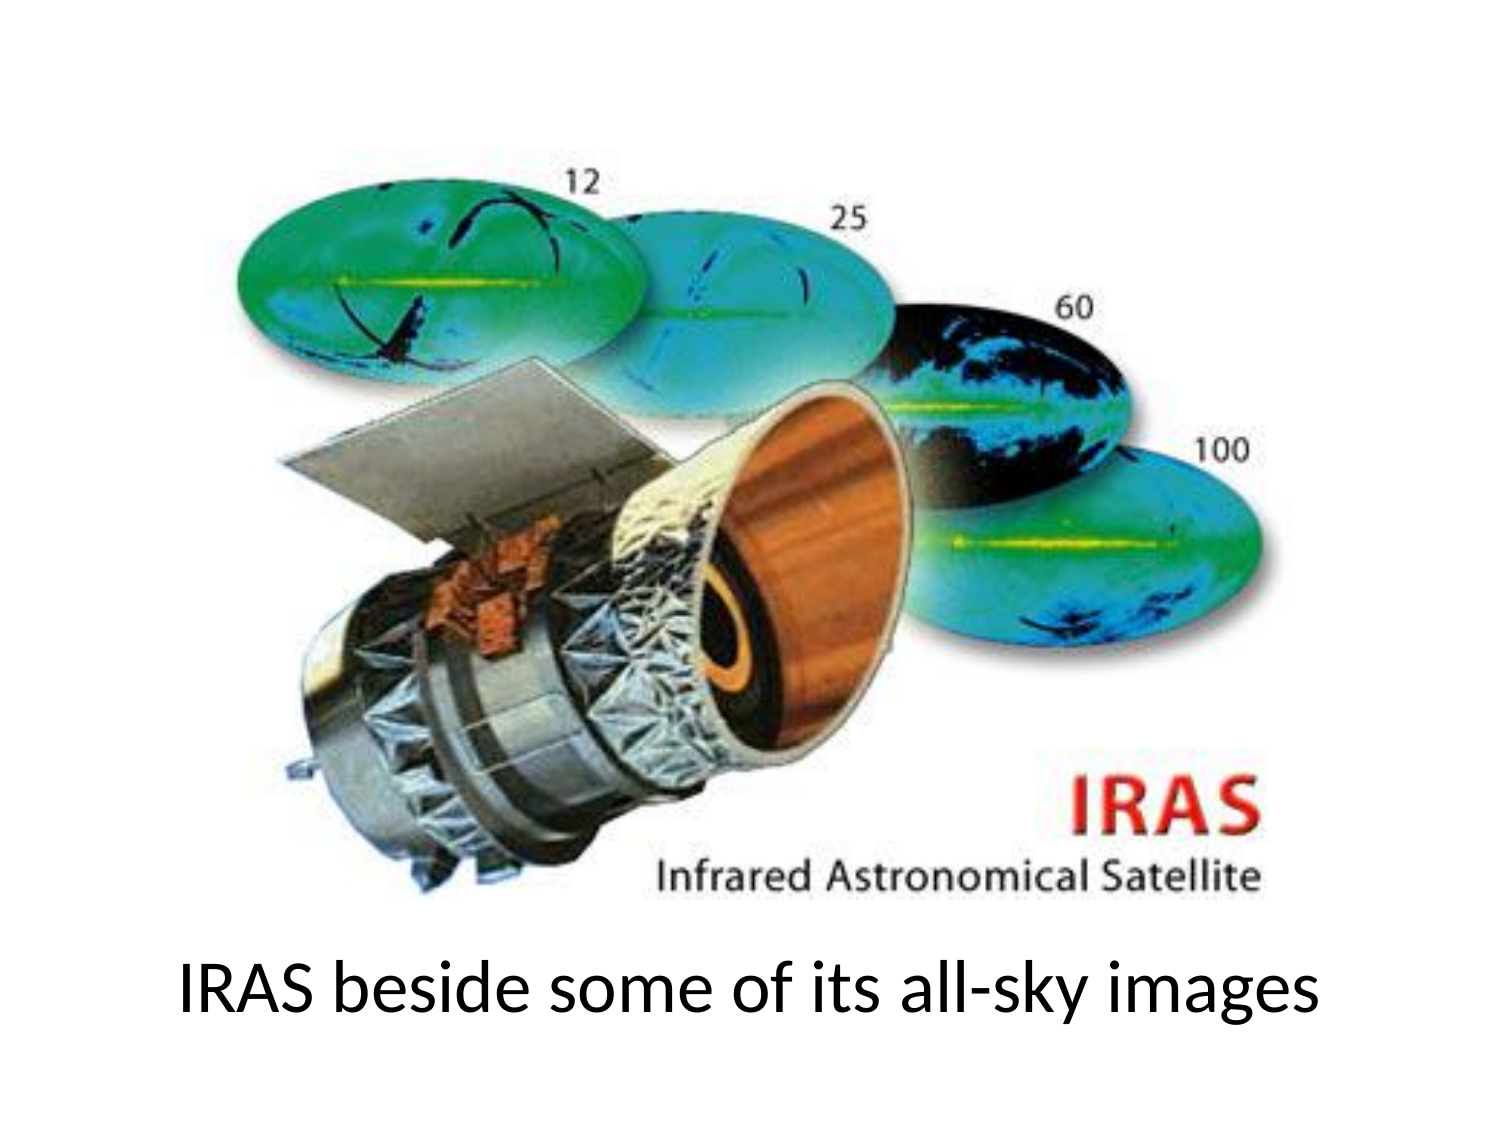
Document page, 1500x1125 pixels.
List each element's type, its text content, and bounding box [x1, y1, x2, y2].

text_box IRAS beside some of its all-sky images [162, 929, 1338, 1035]
picture [204, 149, 1296, 900]
